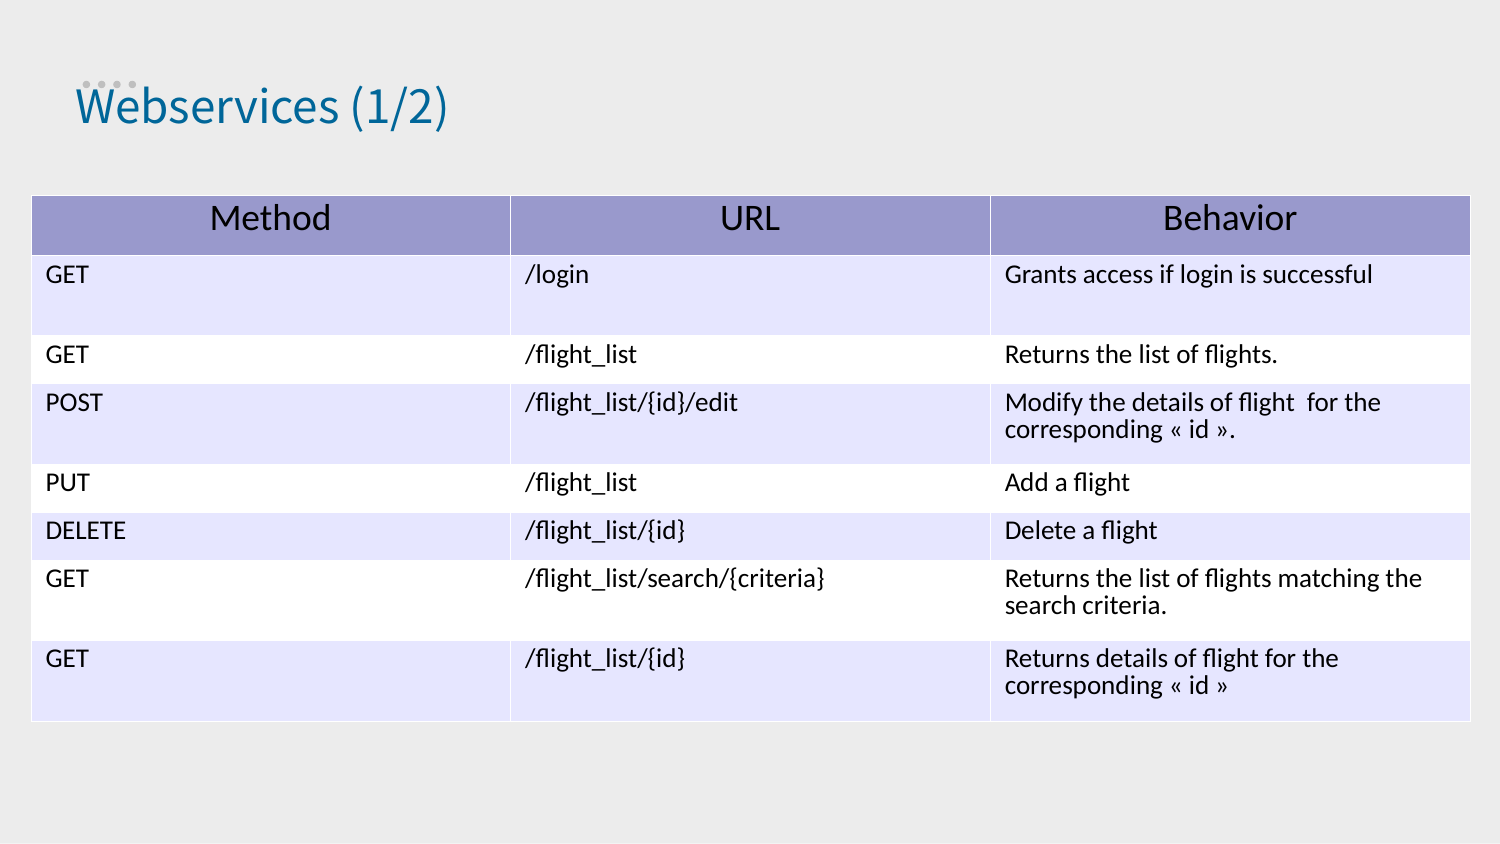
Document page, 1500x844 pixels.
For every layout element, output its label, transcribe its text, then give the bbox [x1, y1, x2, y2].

table_cell /flight_list/{id} [511, 513, 990, 560]
table_cell Returns the list of flights. [991, 336, 1470, 383]
table_cell PUT [32, 465, 510, 512]
table_cell Delete a flight [991, 513, 1470, 560]
table_cell /login [511, 256, 990, 335]
table_cell POST [32, 384, 510, 464]
table_cell /flight_list/search/{criteria} [511, 561, 990, 640]
table_cell Returns the list of flights matching the search criteria. [991, 561, 1470, 640]
table_cell Modify the details of flight for the corresponding « id ». [991, 384, 1470, 464]
table_cell Returns details of flight for the corresponding « id » [991, 641, 1470, 721]
table_cell /flight_list/{id}/edit [511, 384, 990, 464]
table_cell GET [32, 641, 510, 721]
table_cell /flight_list [511, 465, 990, 512]
table_cell Grants access if login is successful [991, 256, 1470, 335]
table_cell GET [32, 336, 510, 383]
table_cell GET [32, 561, 510, 640]
table_cell /flight_list/{id} [511, 641, 990, 721]
table_cell Add a flight [991, 465, 1470, 512]
table_header Behavior [991, 196, 1470, 255]
table_cell DELETE [32, 513, 510, 560]
table_header URL [511, 196, 990, 255]
table_header Method [32, 196, 510, 255]
title Webservices (1/2) [75, 33, 1425, 175]
table_cell /flight_list [511, 336, 990, 383]
table_cell GET [32, 256, 510, 335]
